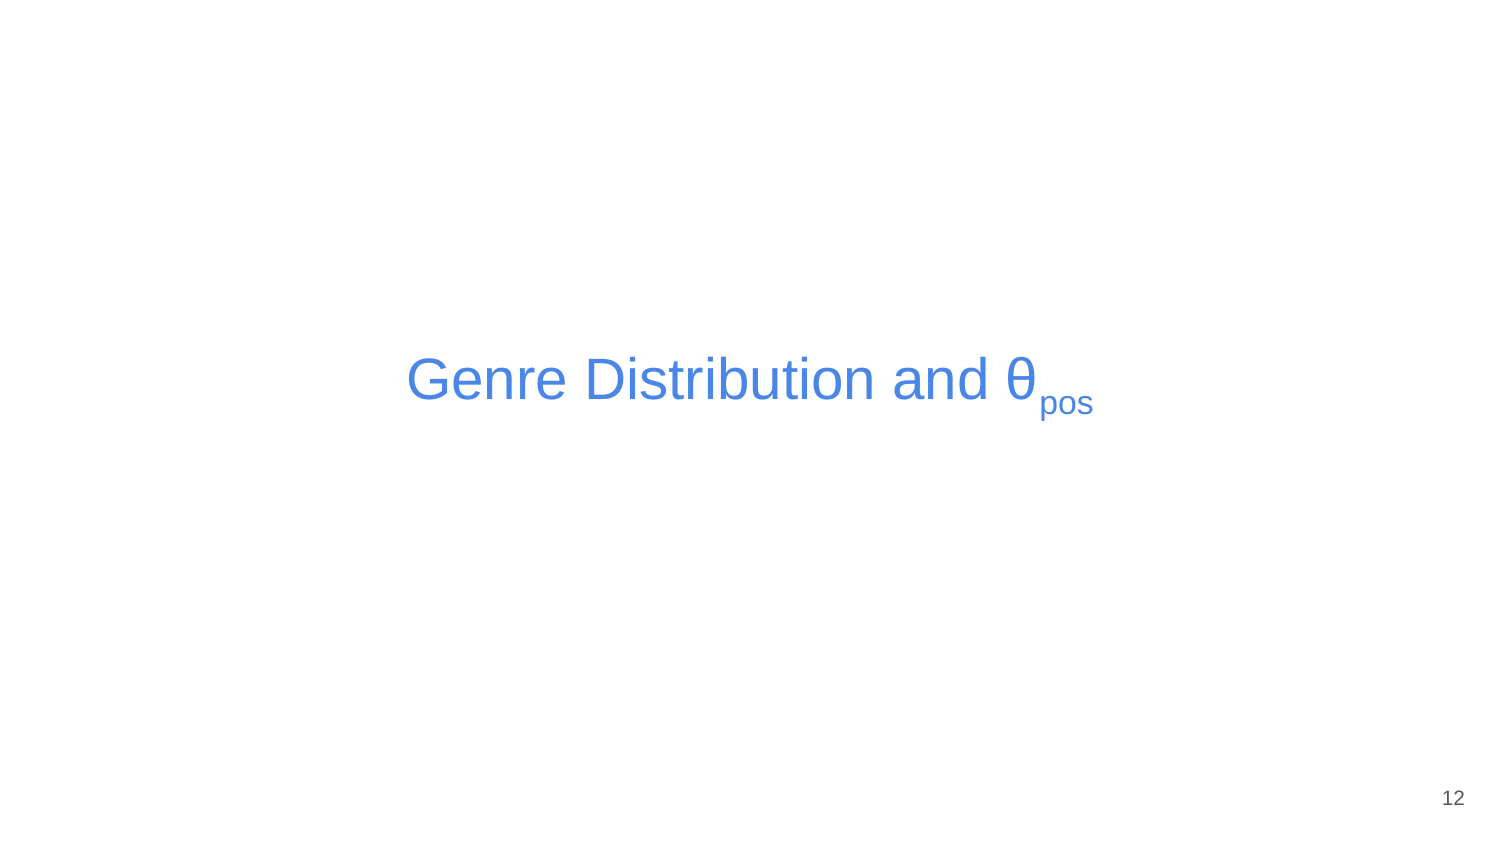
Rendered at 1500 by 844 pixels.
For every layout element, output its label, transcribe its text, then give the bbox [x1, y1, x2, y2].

title Genre Distribution and θpos [124, 326, 1376, 517]
slide_number 1 [1389, 764, 1480, 830]
